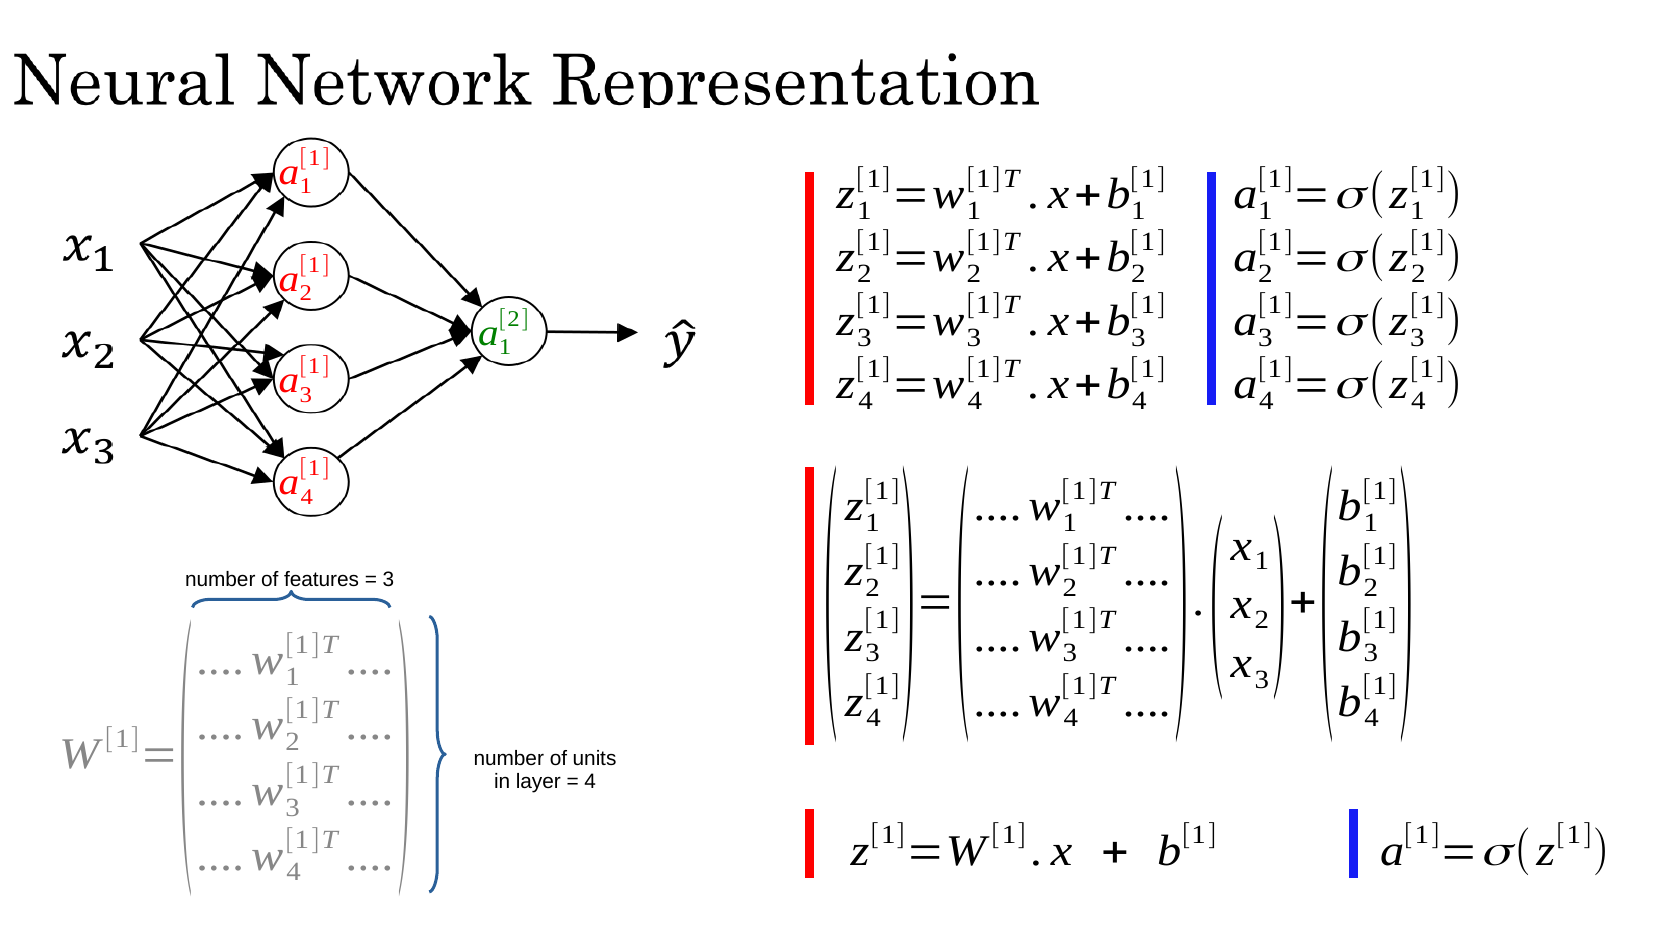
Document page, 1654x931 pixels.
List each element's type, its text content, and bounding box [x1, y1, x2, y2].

chart [472, 306, 533, 360]
chart [1374, 820, 1613, 879]
text_box [50, 616, 459, 914]
chart [273, 456, 333, 509]
chart [818, 163, 1467, 746]
chart [273, 353, 333, 407]
chart [843, 820, 1221, 876]
picture [55, 130, 702, 521]
chart [273, 252, 333, 305]
picture [0, 0, 1052, 108]
chart [273, 145, 334, 199]
text_box number of features = 3 [170, 560, 410, 599]
text_box number of units in layer = 4 [458, 739, 639, 808]
